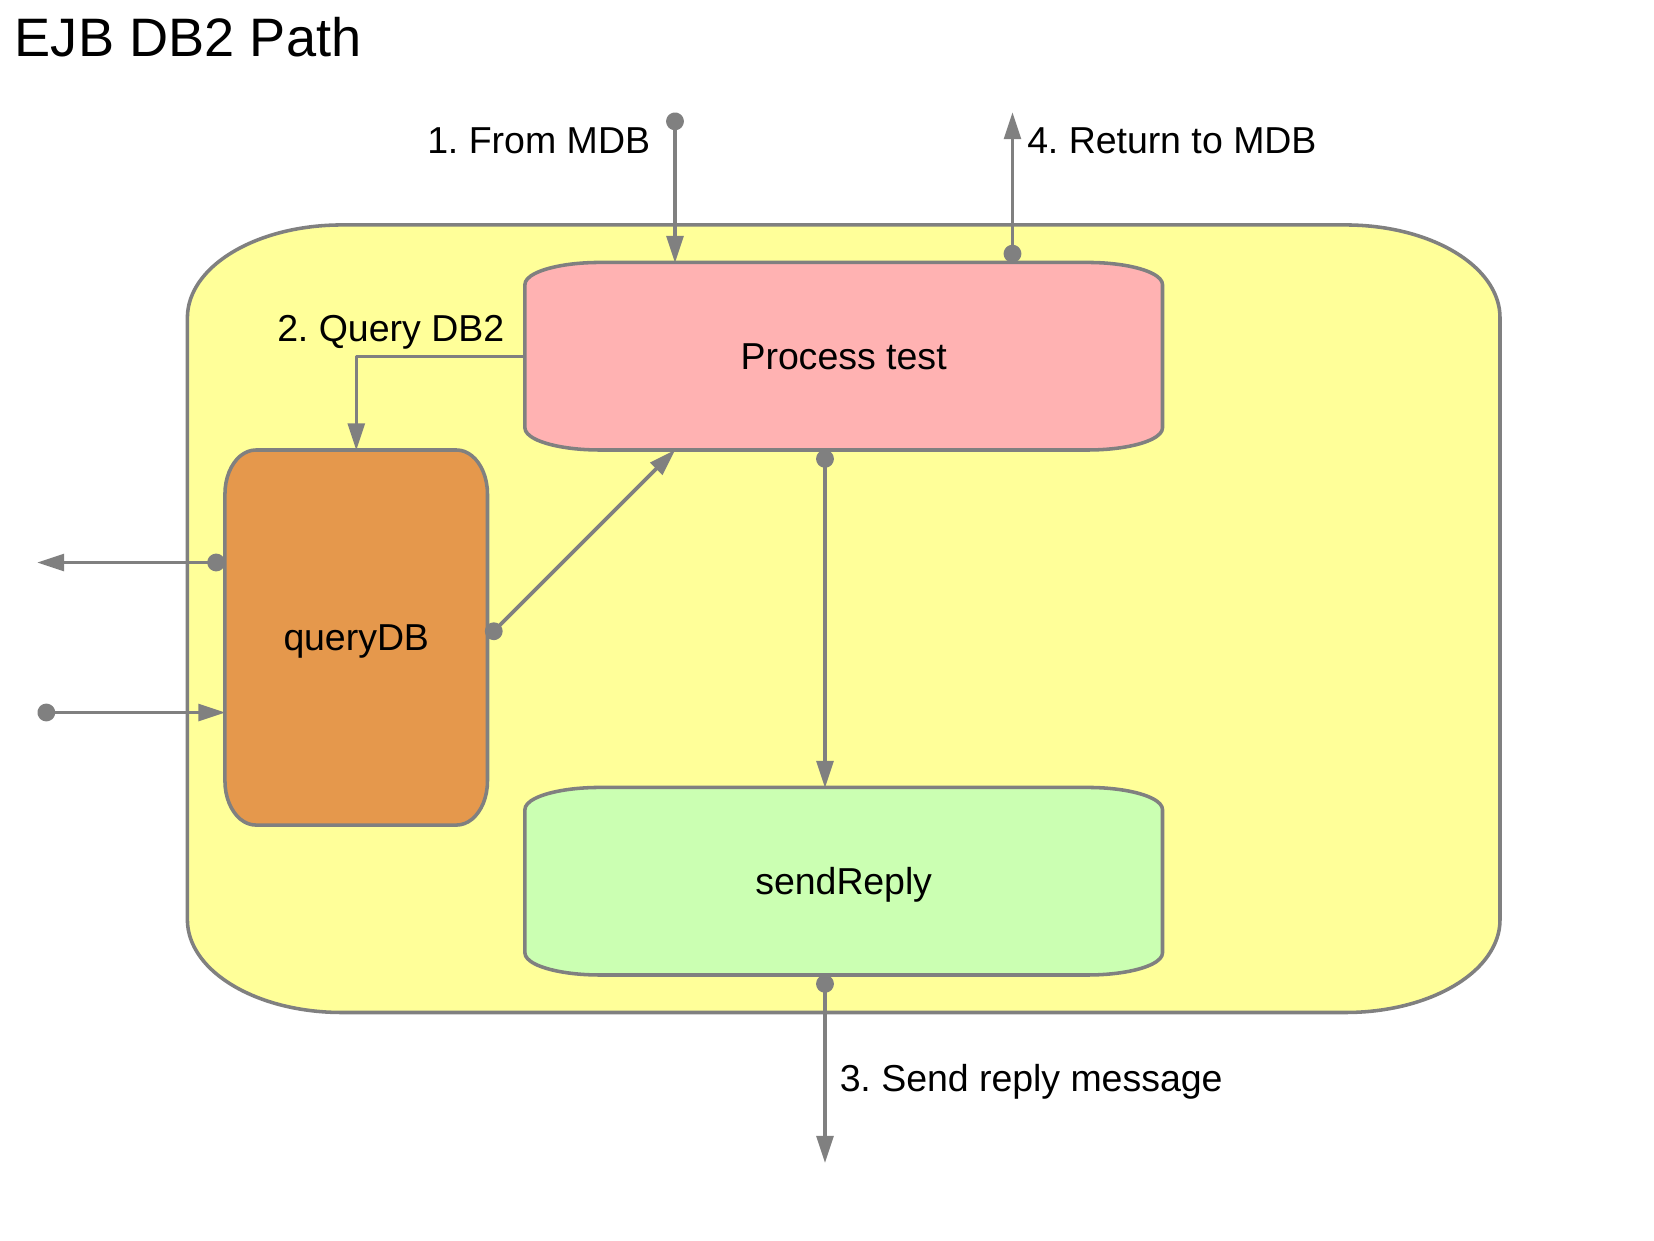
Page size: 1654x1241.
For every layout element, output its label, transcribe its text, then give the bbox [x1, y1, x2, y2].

text_box [676, 224, 1011, 262]
text_box [187, 564, 224, 711]
text_box EJB DB2 Path [0, 0, 451, 76]
text_box [187, 224, 674, 561]
text_box sendReply [524, 787, 1163, 976]
text_box 3. Send reply message [825, 1050, 1313, 1107]
text_box [826, 224, 1501, 1013]
text_box 4. Return to MDB [1012, 112, 1388, 170]
text_box 2. Query DB2 [262, 300, 638, 357]
text_box [187, 451, 824, 1013]
text_box 1. From MDB [412, 112, 676, 170]
text_box Process test [524, 262, 1163, 451]
text_box queryDB [224, 450, 488, 826]
text_box [357, 358, 671, 623]
